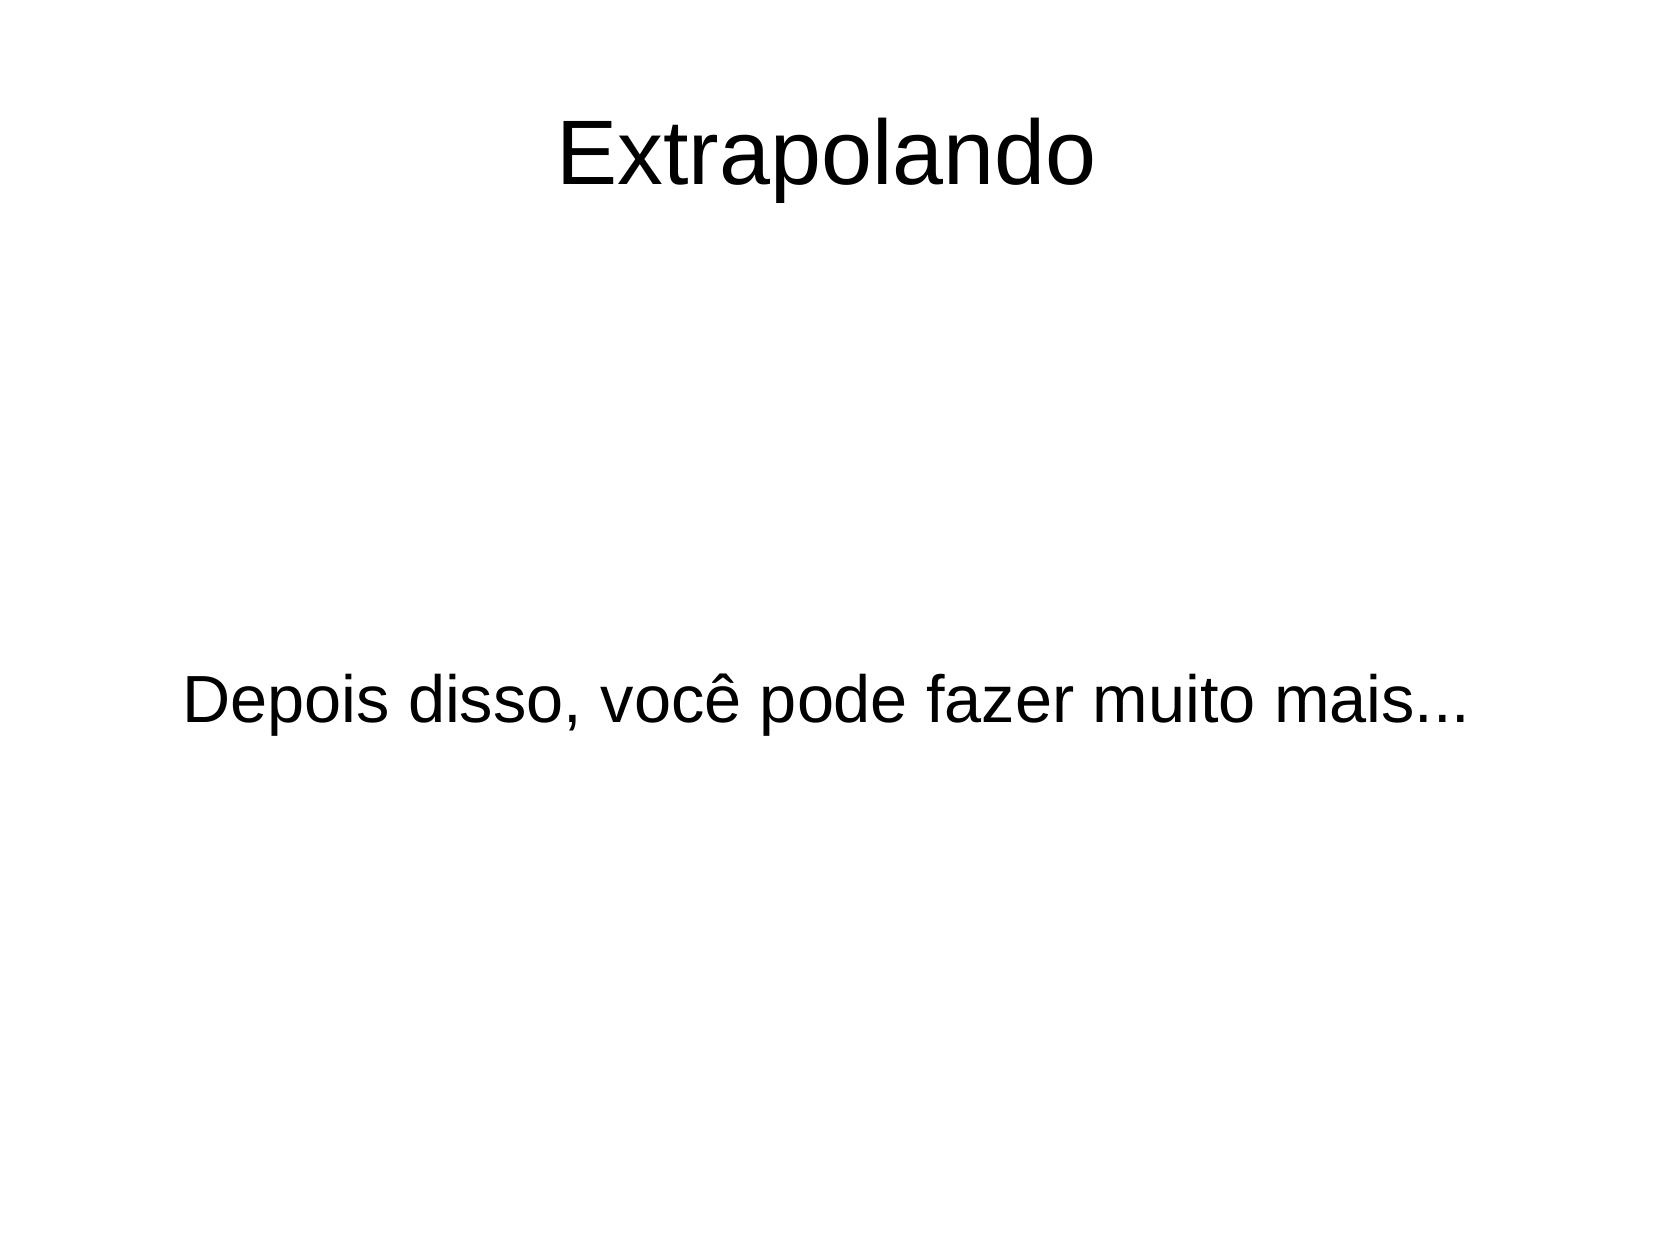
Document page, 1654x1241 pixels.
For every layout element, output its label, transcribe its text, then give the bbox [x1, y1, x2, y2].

title Extrapolando [82, 56, 1571, 250]
subtitle Depois disso, você pode fazer muito mais... [82, 297, 1571, 1102]
